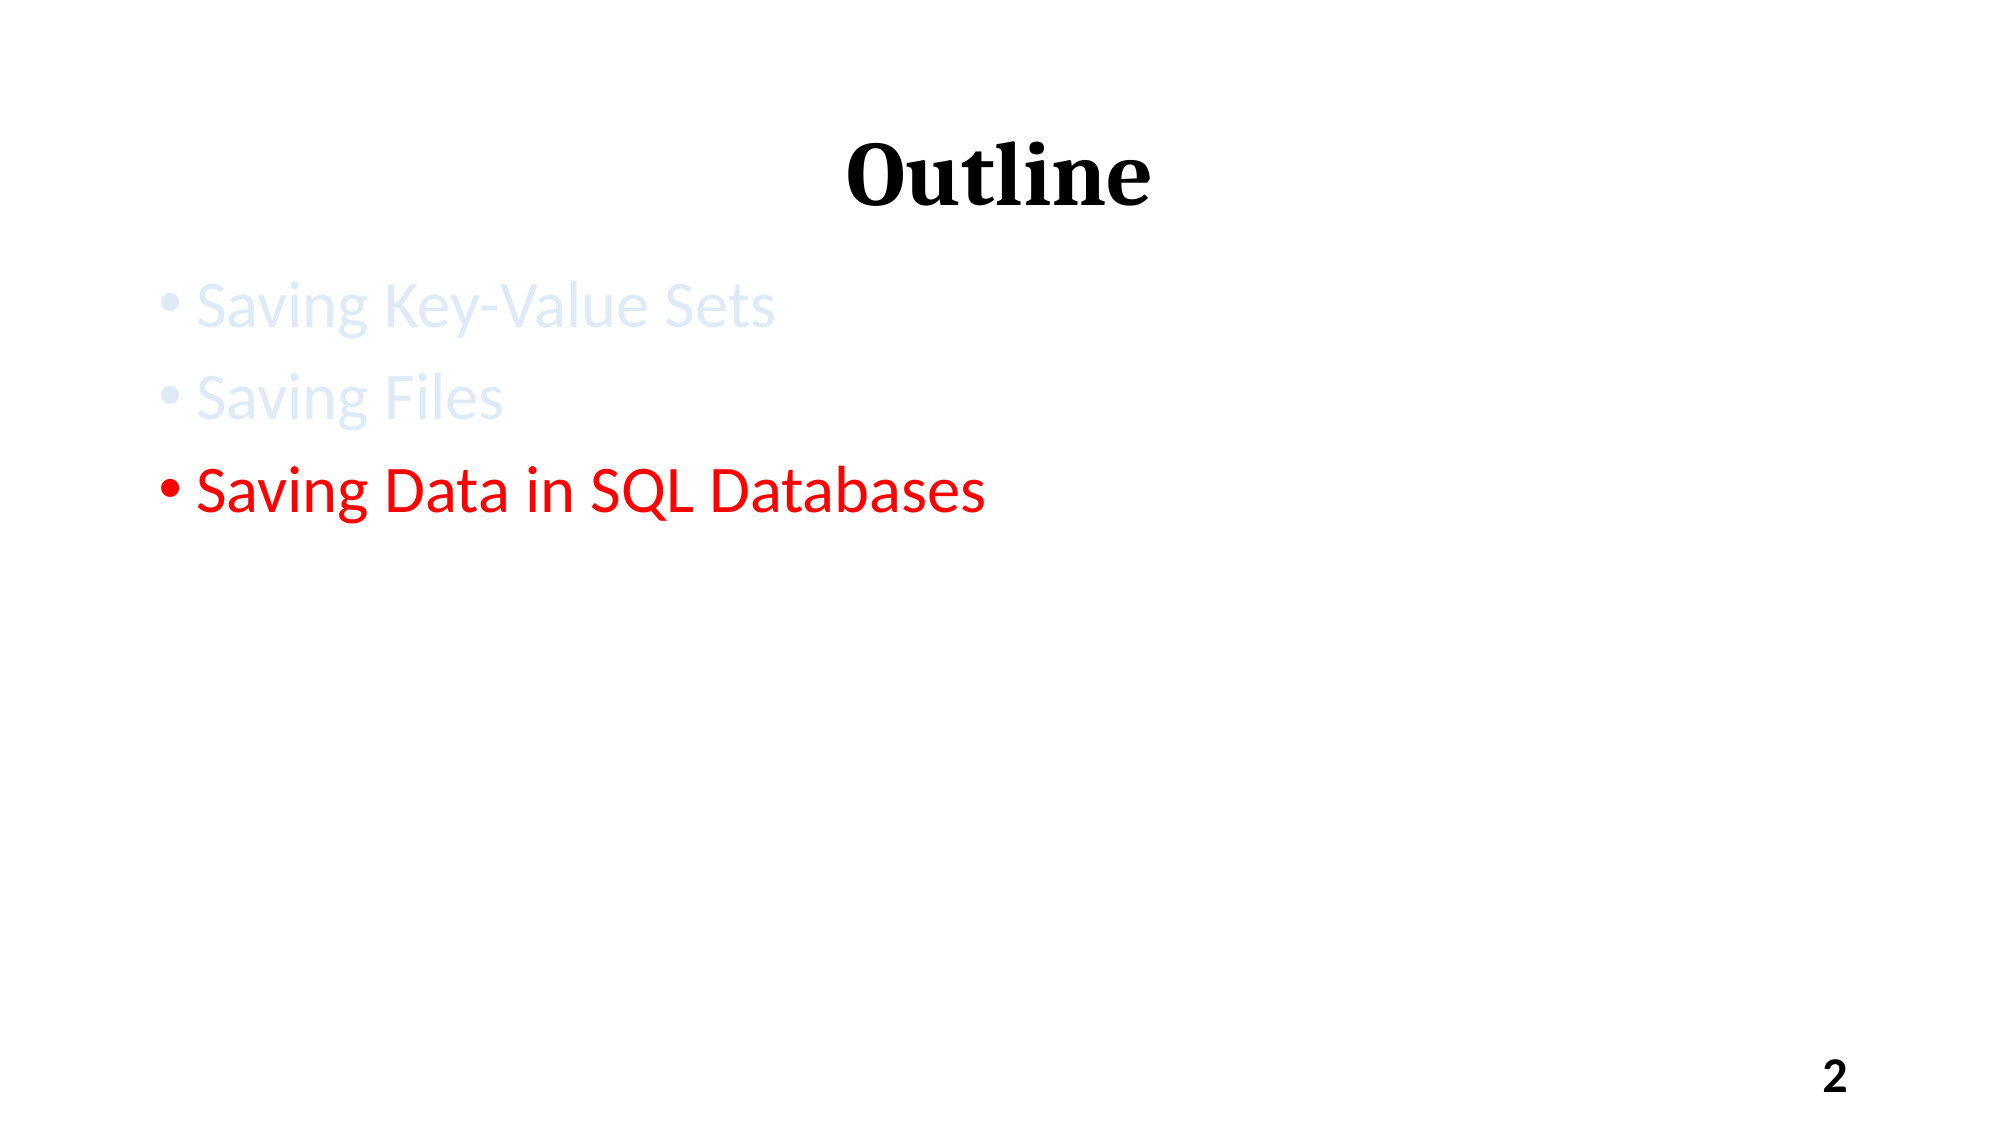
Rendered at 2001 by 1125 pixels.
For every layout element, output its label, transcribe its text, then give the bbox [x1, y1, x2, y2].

title Outline [137, 59, 1863, 278]
list Saving Key-Value Sets Saving Files Saving Data in SQL Databases [143, 261, 1869, 991]
slide_number <number> [1412, 1042, 1863, 1103]
